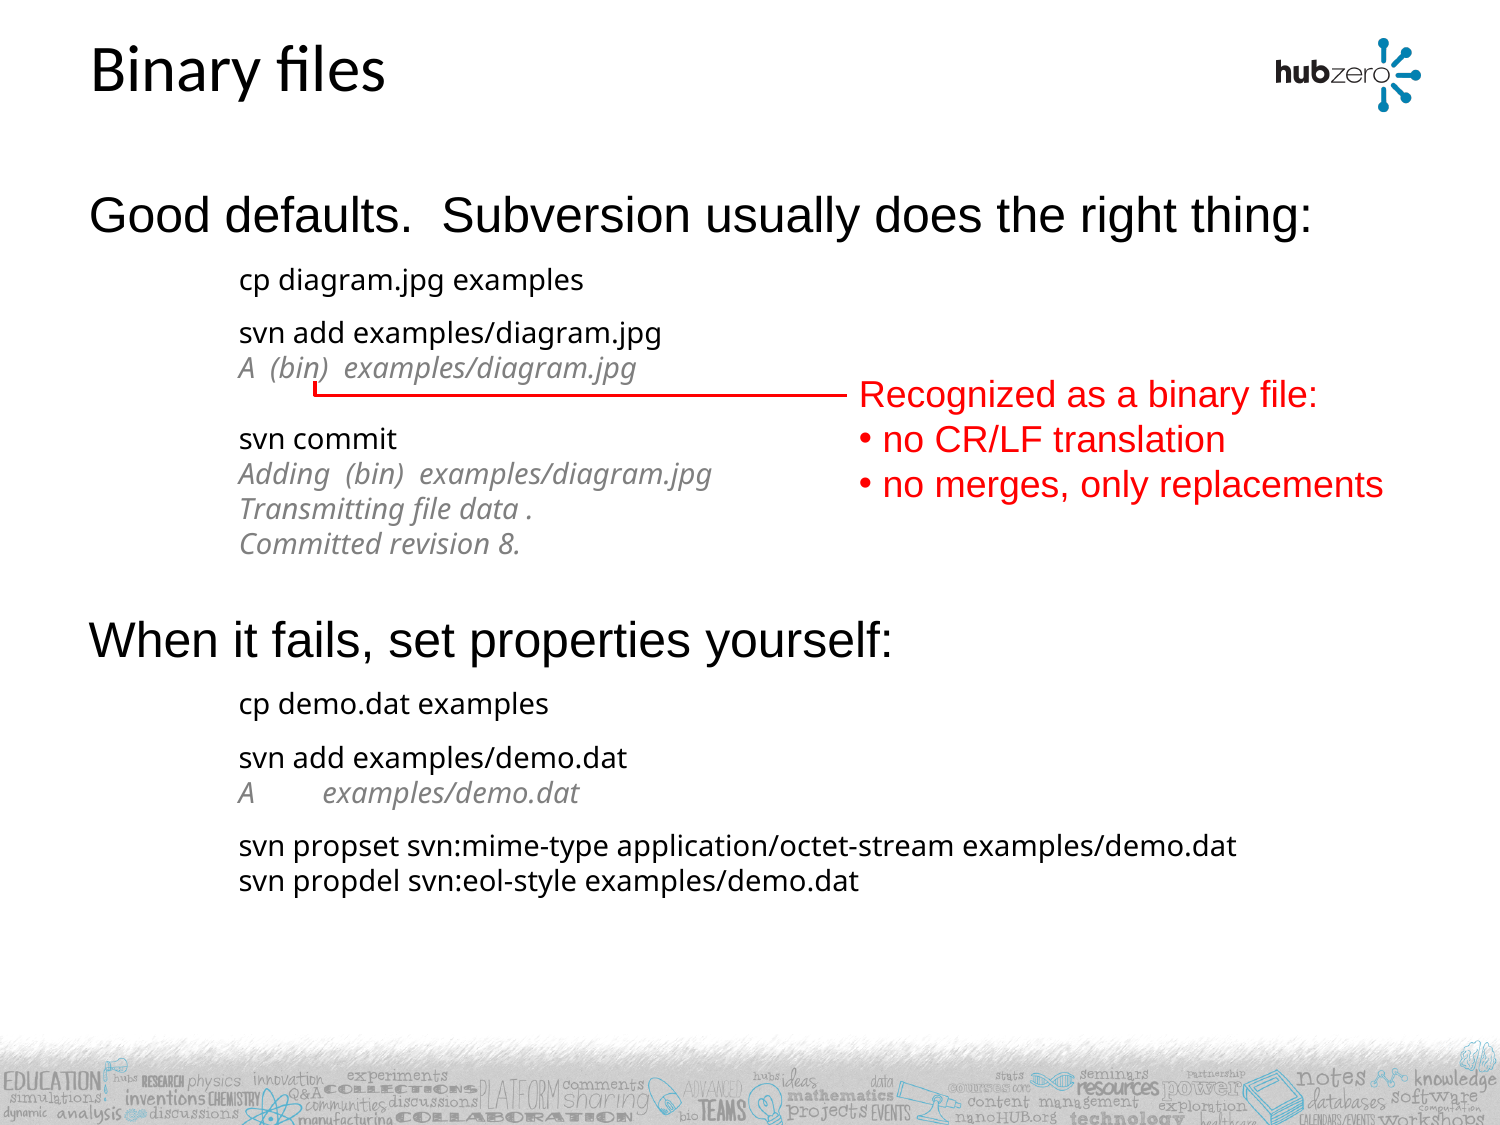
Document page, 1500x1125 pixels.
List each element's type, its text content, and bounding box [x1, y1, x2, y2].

picture [0, 1034, 1500, 1125]
text_box When it fails, set properties yourself: cp demo.dat examples svn add examples/demo.dat A examples/demo.dat svn propset svn:mime-type application/octet-stream examples/demo.dat svn propdel svn:eol-style examples/demo.dat [73, 599, 1253, 940]
text_box Binary files [75, 12, 1249, 118]
text_box Recognized as a binary file: no CR/LF translation no merges, only replacements [844, 362, 1399, 513]
picture [1272, 35, 1424, 115]
text_box Good defaults. Subversion usually does the right thing: cp diagram.jpg examples svn add examples/diagram.jpg A (bin) examples/diagram.jpg svn commit Adding (bin) examples/diagram.jpg Transmitting file data . Committed revision 8. [73, 174, 1330, 568]
